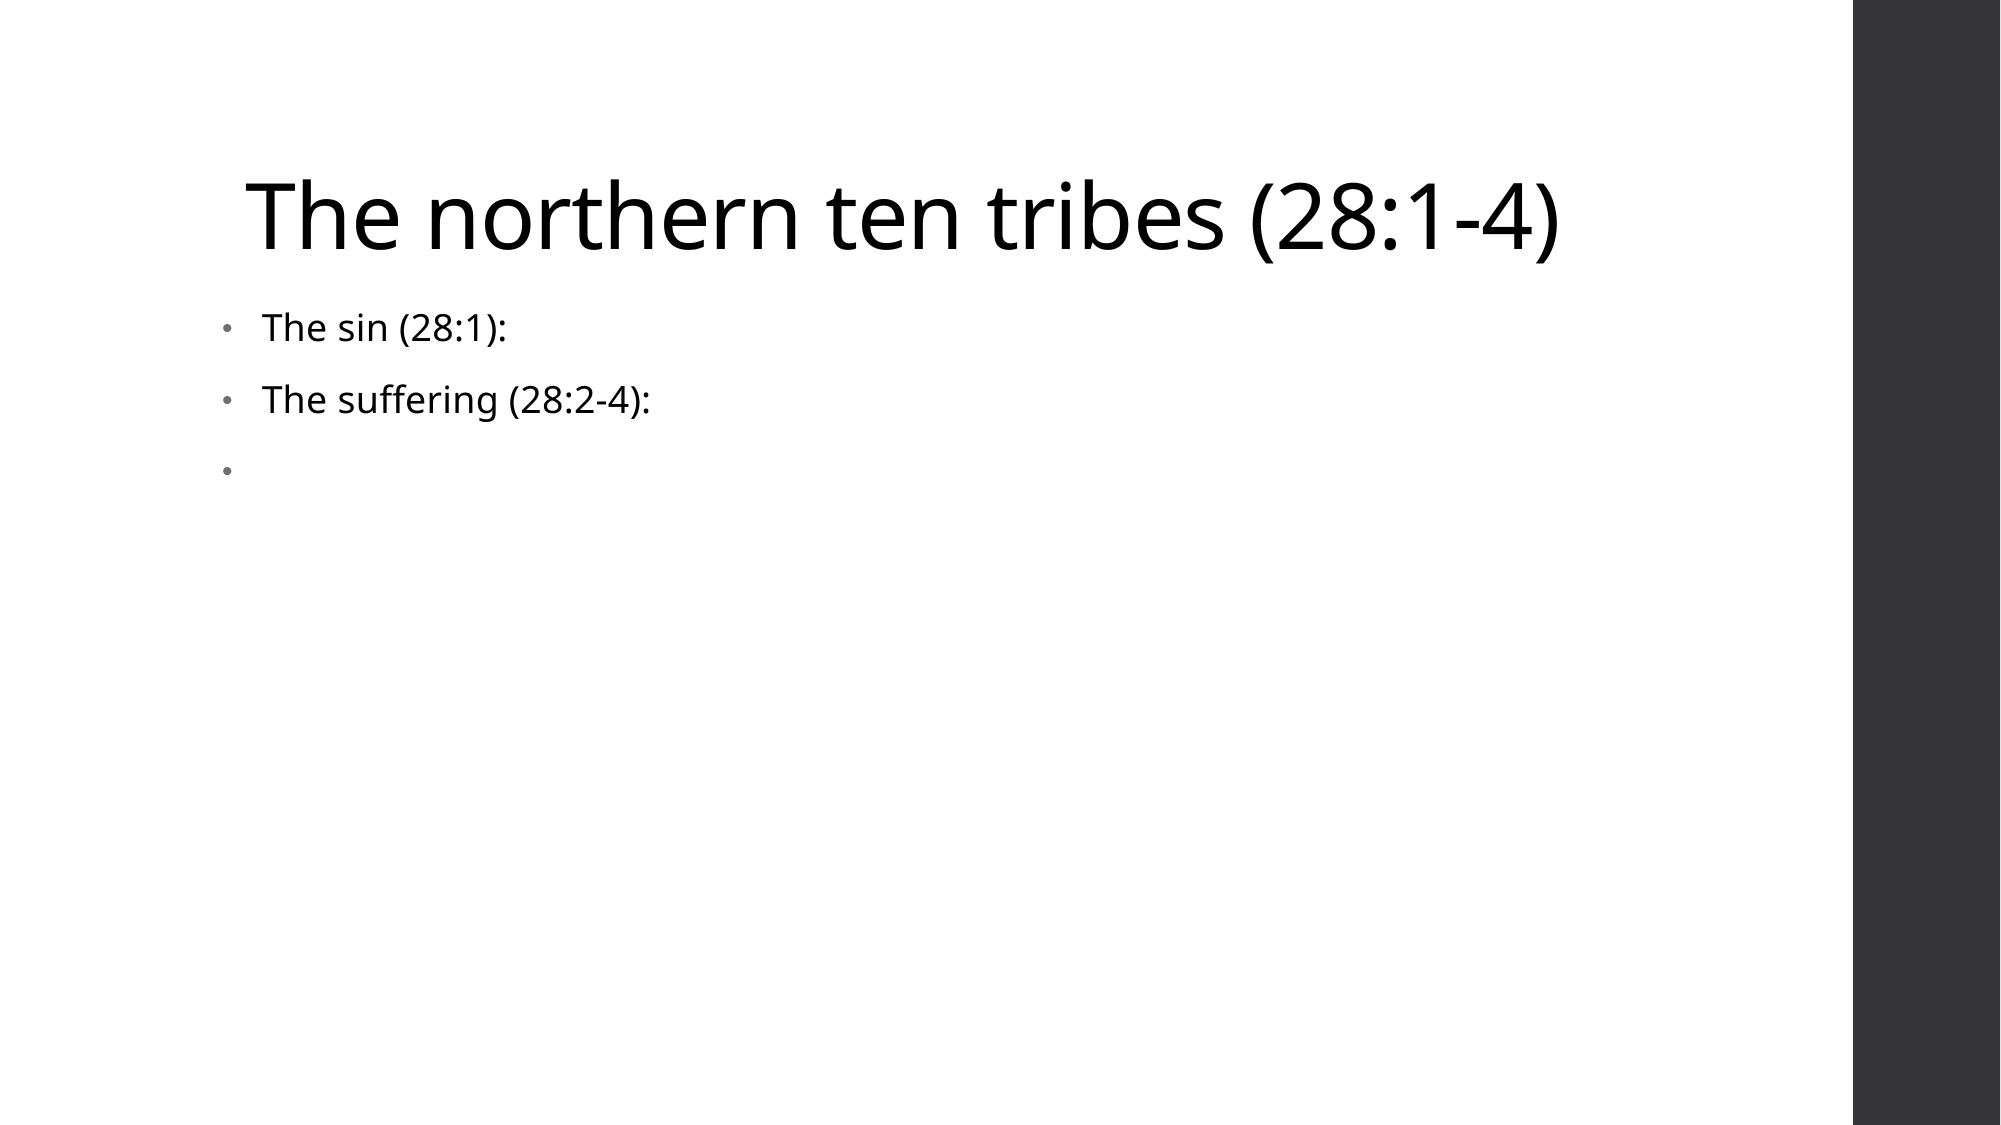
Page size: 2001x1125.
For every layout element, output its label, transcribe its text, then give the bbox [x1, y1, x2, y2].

title The northern ten tribes (28:1-4) [206, 60, 1797, 278]
list The sin (28:1): The suffering (28:2-4): [206, 299, 1617, 1014]
